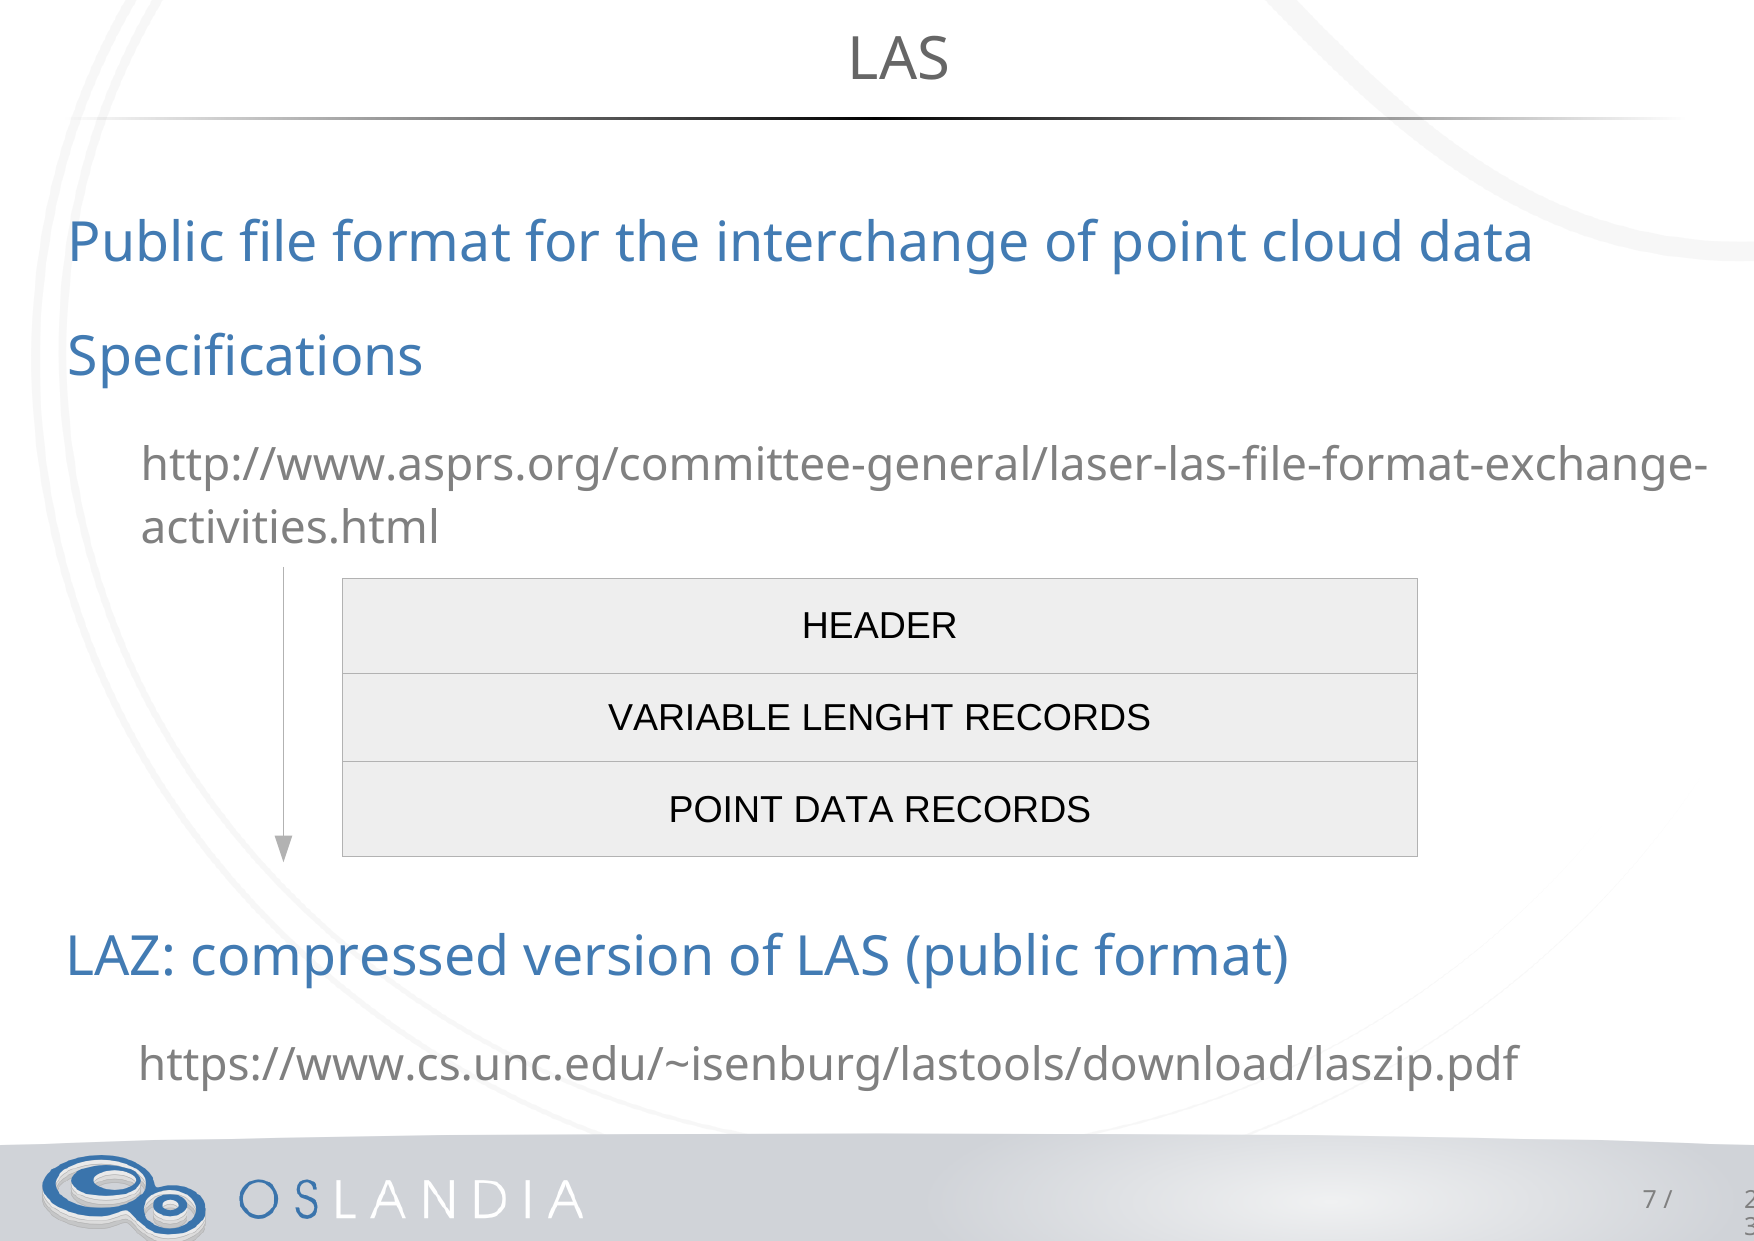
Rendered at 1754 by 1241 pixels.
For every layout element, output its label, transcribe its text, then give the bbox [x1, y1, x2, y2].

text_box VARIABLE LENGHT RECORDS [342, 673, 1418, 761]
picture [0, 0, 1754, 1241]
text_box HEADER [342, 578, 1418, 673]
title LAS [31, 14, 1754, 98]
list Public file format for the interchange of point cloud data Specifications http://www.asprs.org/committee-general/laser-las-file-format-exchange-activities.html [38, 202, 1710, 562]
list LAZ: compressed version of LAS (public format) https://www.cs.unc.edu/~isenburg/lastools/download/laszip.pdf [35, 916, 1708, 1189]
text_box POINT DATA RECORDS [342, 761, 1418, 857]
